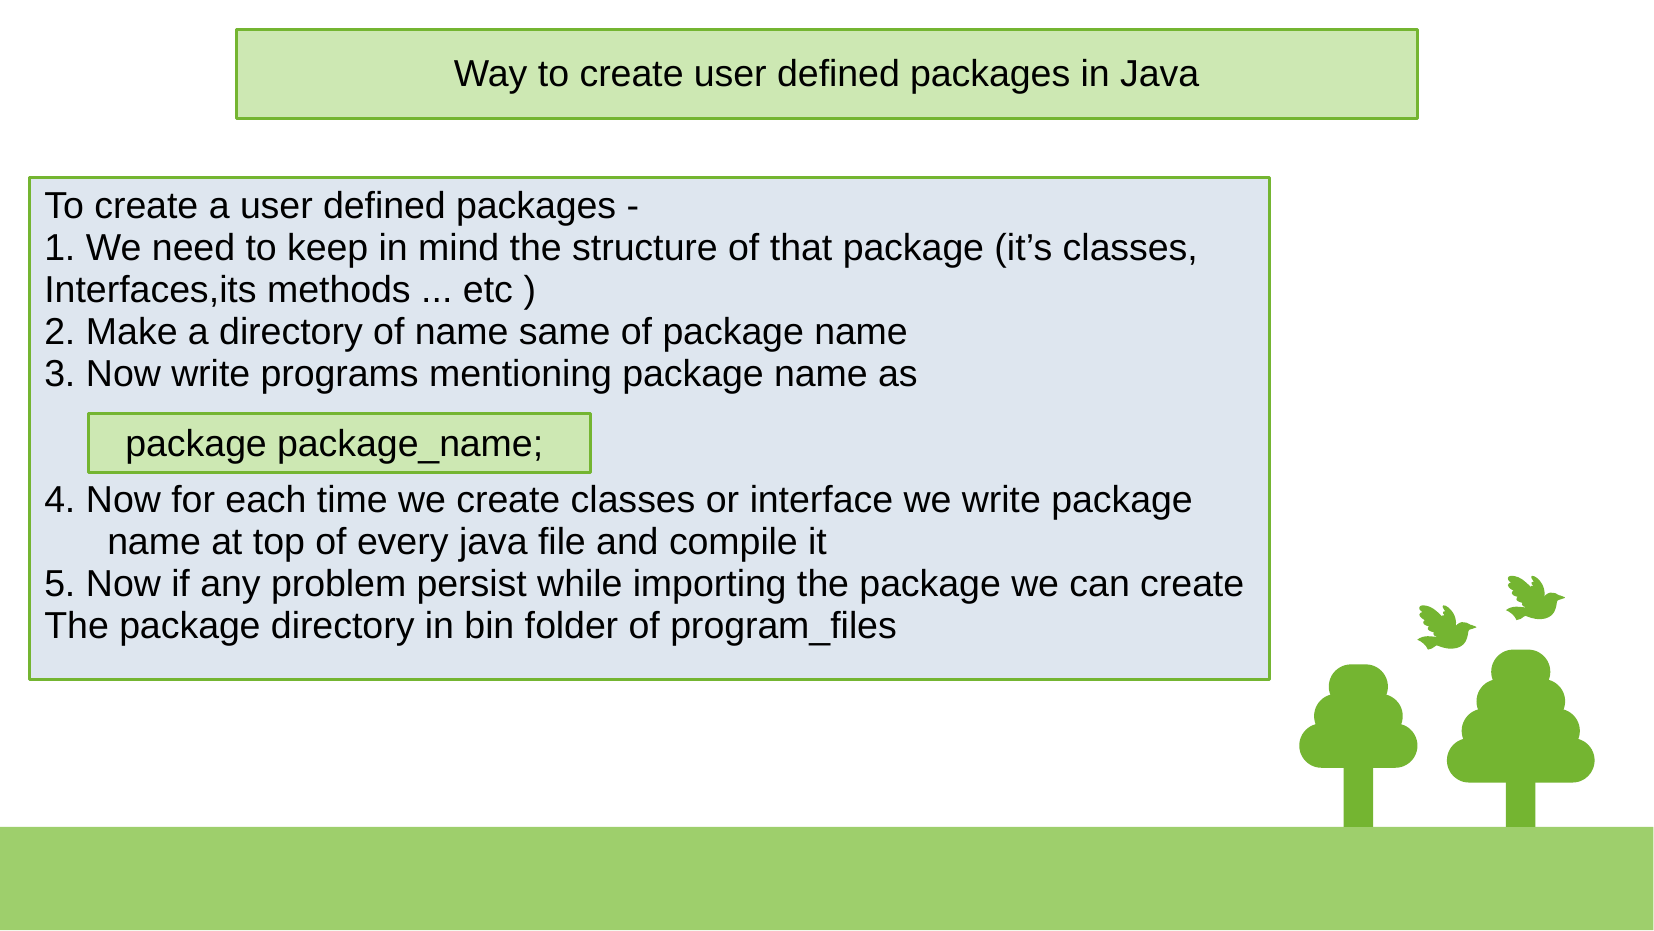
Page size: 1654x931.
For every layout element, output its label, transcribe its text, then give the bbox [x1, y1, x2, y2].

text_box package package_name; [88, 413, 591, 473]
text_box To create a user defined packages - 1. We need to keep in mind the structure of that package (it’s classes, Interfaces,its methods ... etc ) 2. Make a directory of name same of package name 3. Now write programs mentioning package name as 4. Now for each time we create classes or interface we write package name at top of every java file and compile it 5. Now if any problem persist while importing the package we can create The package directory in bin folder of program_files [29, 177, 1270, 680]
text_box Way to create user defined packages in Java [236, 29, 1418, 119]
